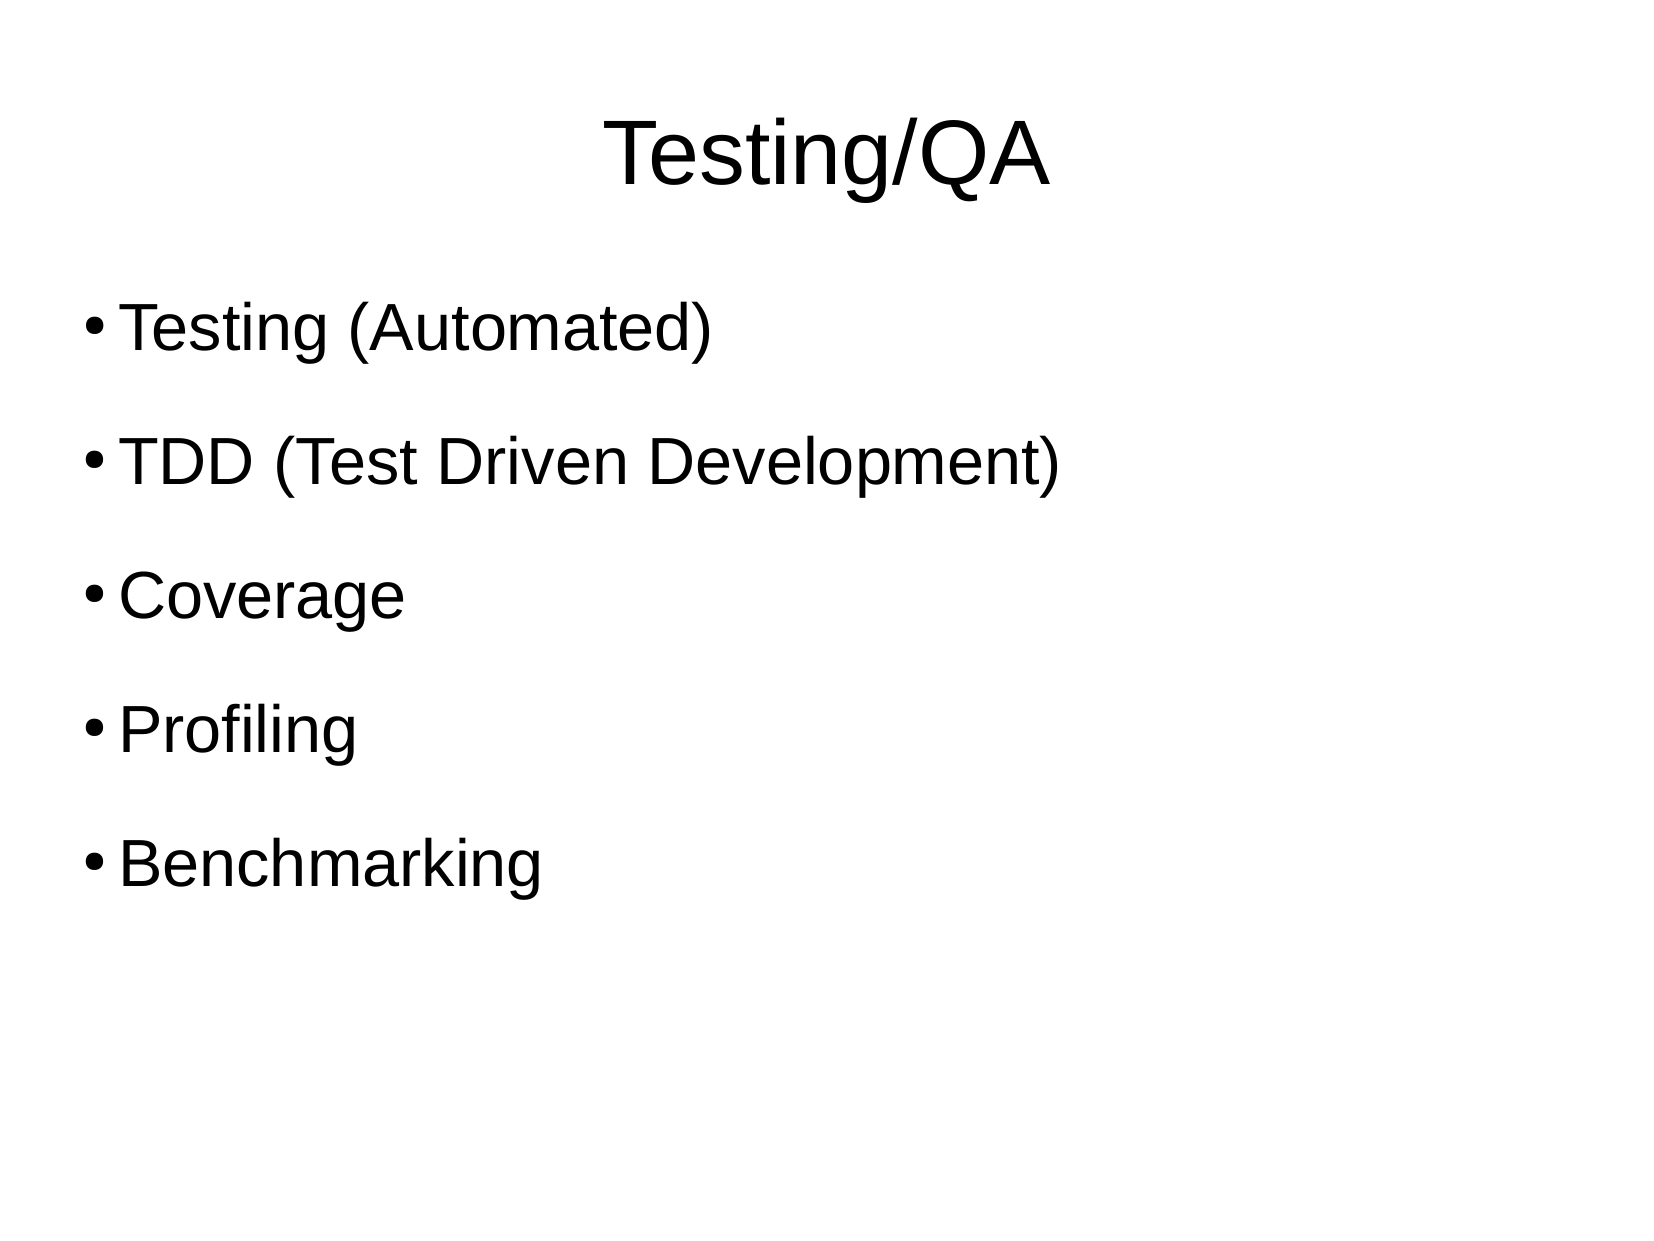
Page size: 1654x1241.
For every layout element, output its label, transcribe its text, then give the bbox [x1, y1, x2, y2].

subtitle Testing (Automated) TDD (Test Driven Development) Coverage Profiling Benchmarking [82, 290, 1571, 1168]
title Testing/QA [82, 49, 1571, 257]
